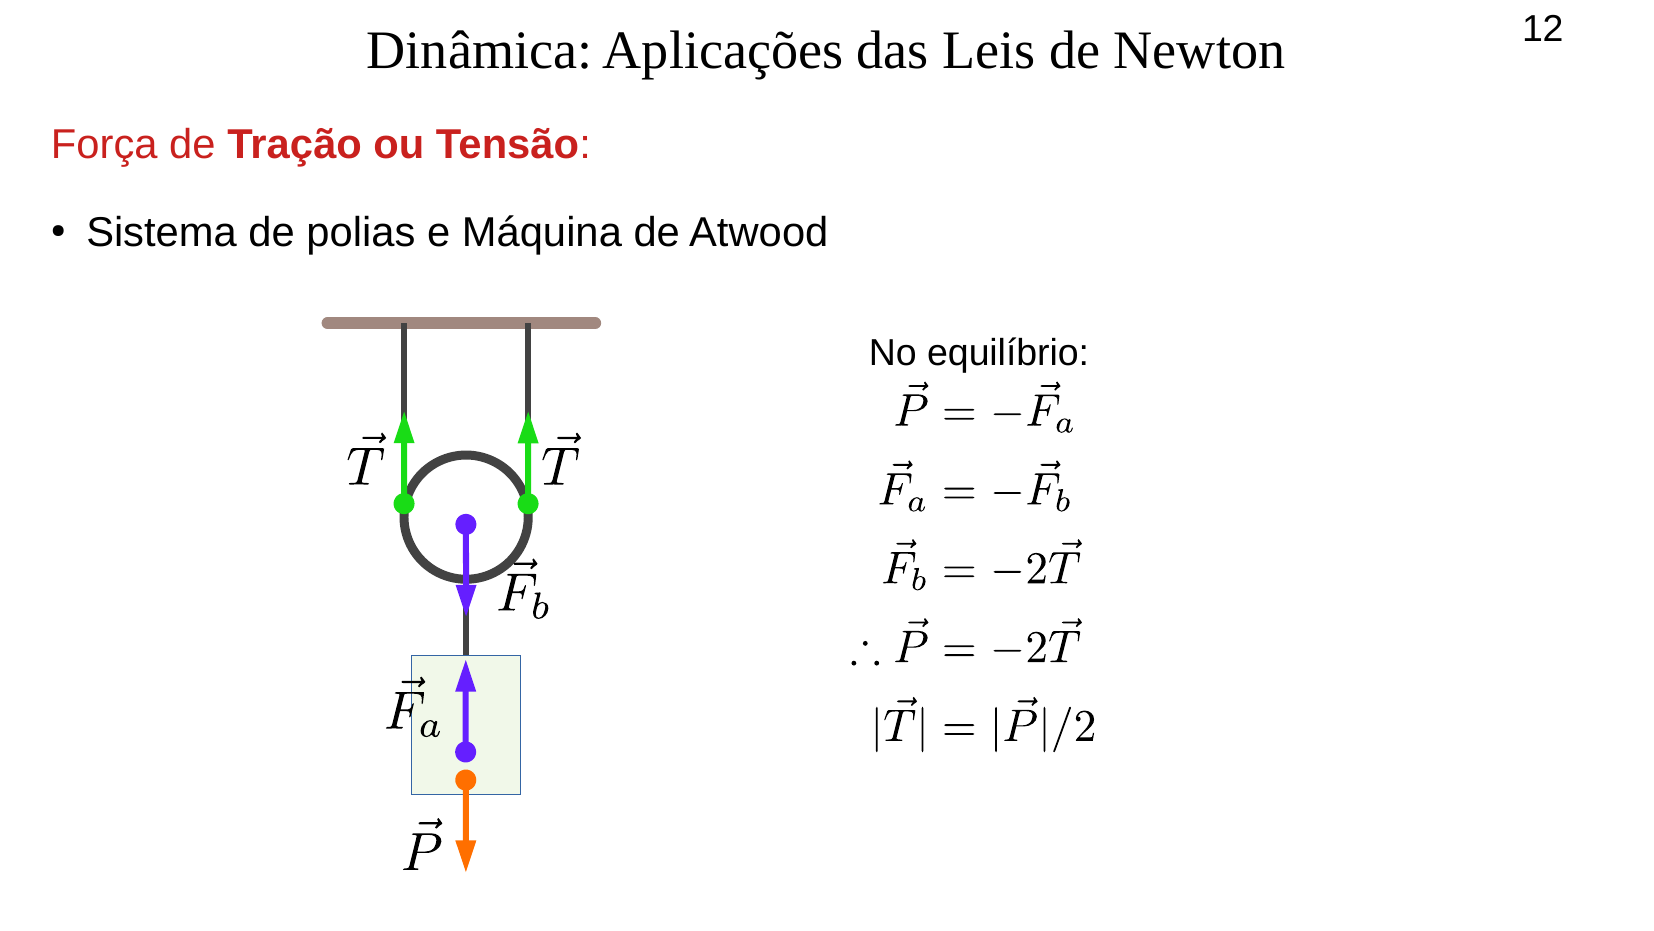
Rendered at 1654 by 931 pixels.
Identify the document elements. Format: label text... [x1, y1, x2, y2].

picture [381, 674, 442, 740]
picture [541, 432, 582, 485]
picture [493, 556, 551, 621]
text_box No equilíbrio: [854, 324, 1105, 381]
picture [400, 817, 443, 871]
text_box Força de Tração ou Tensão: Sistema de polias e Máquina de Atwood [36, 112, 1572, 263]
picture [346, 432, 387, 485]
picture [848, 379, 1096, 755]
text_box Dinâmica: Aplicações das Leis de Newton [352, 0, 1302, 88]
text_box [411, 655, 521, 795]
text_box <number> [1507, 0, 1654, 71]
